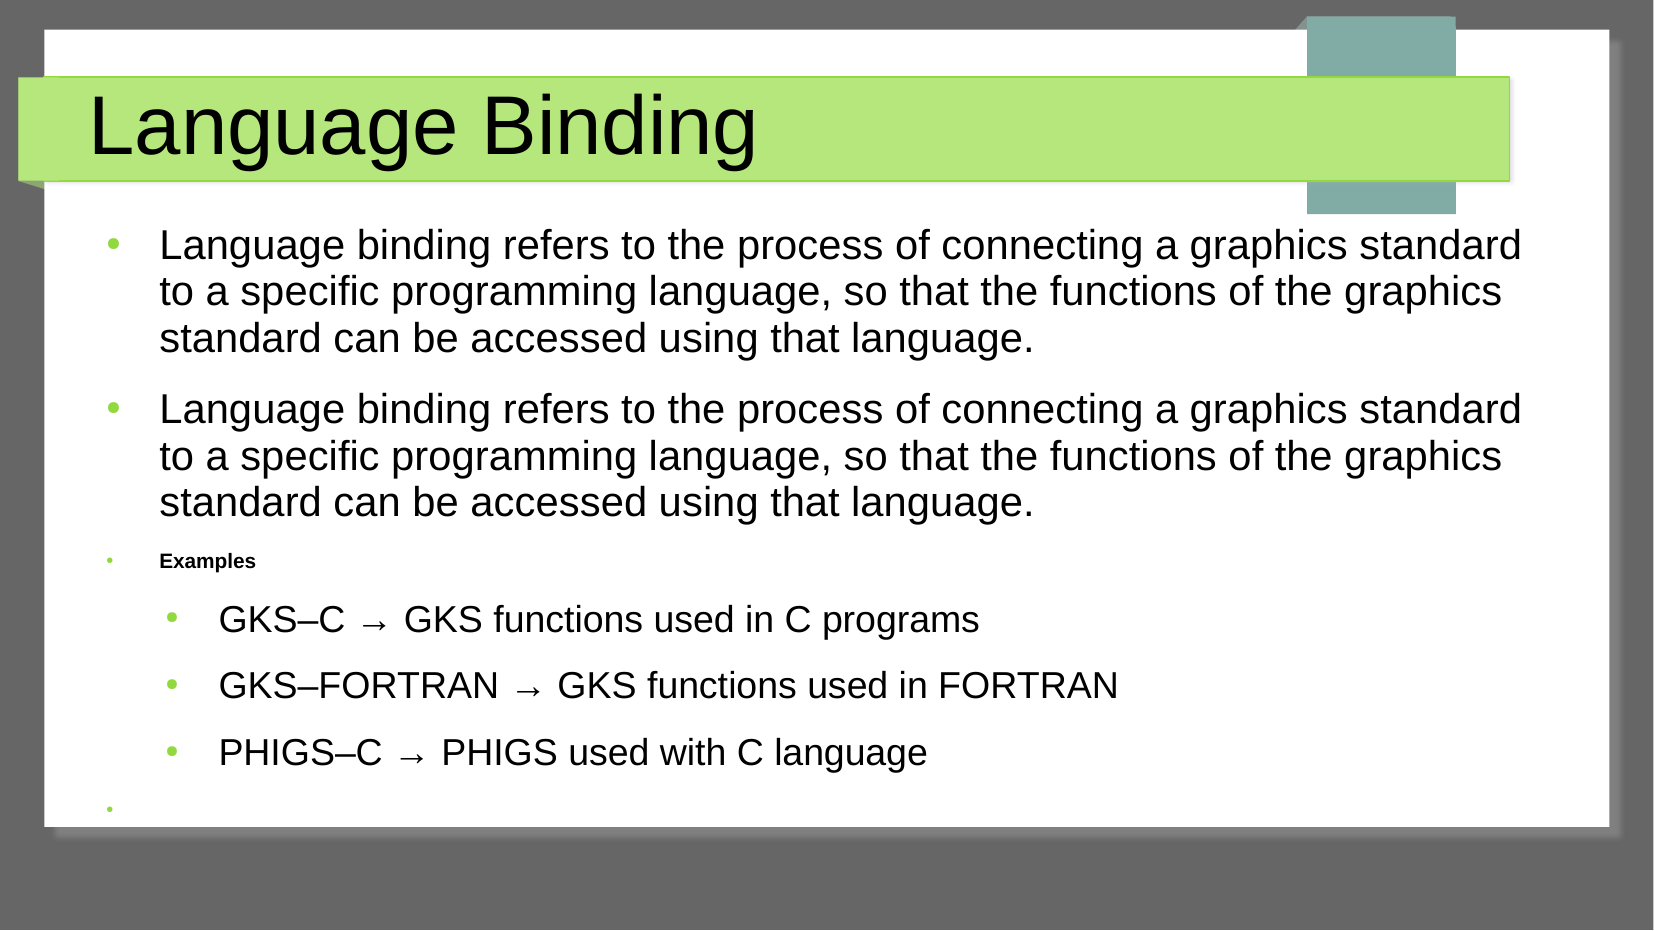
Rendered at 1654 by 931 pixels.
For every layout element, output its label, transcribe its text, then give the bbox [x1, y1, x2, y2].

list Language binding refers to the process of connecting a graphics standard to a specific programming language, so that the functions of the graphics standard can be accessed using that language. Language binding refers to the process of connecting a graphics standard to a specific programming language, so that the functions of the graphics standard can be accessed using that language. Examples GKS–C → GKS functions used in C programs GKS–FORTRAN → GKS functions used in FORTRAN PHIGS–C → PHIGS used with C language [88, 221, 1565, 813]
title Language Binding [88, 73, 1506, 178]
